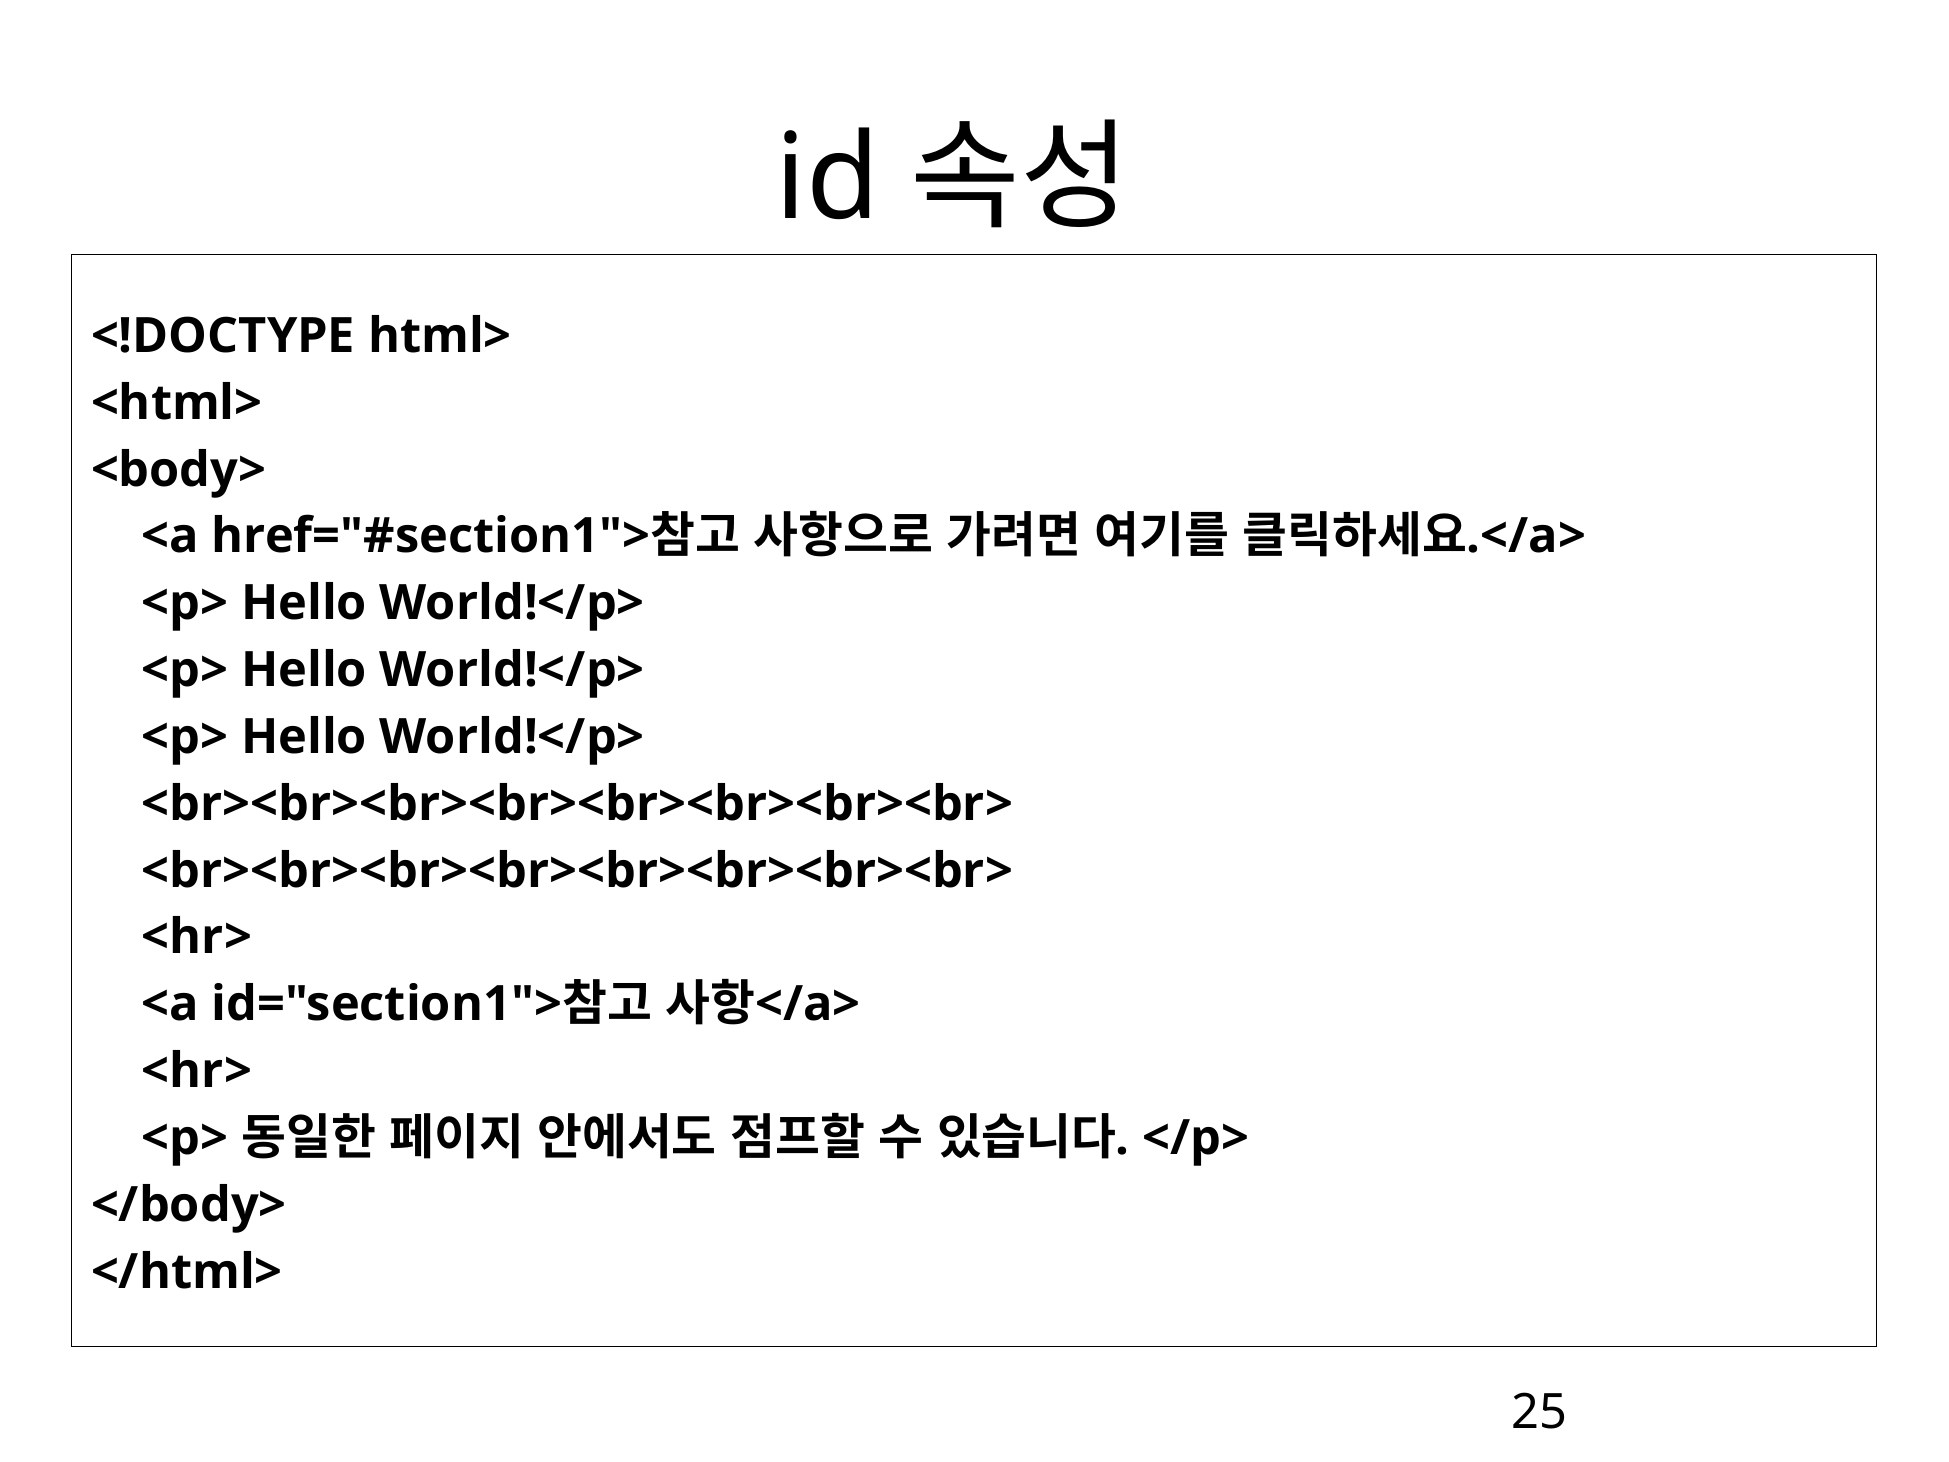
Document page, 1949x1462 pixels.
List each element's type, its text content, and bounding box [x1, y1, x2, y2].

slide_number <숫자> [1496, 1372, 1899, 1462]
title id 속성 [156, 92, 1749, 254]
text_box <!DOCTYPE html> <html> <body> <a href="#section1">참고 사항으로 가려면 여기를 클릭하세요.</a> <p> Hello World!</p> <p> Hello World!</p> <p> Hello World!</p> <br><br><br><br><br><br><br><br> <br><br><br><br><br><br><br><br> <hr> <a id="section1">참고 사항</a> <hr> <p> 동일한 페이지 안에서도 점프할 수 있습니다. </p> </body> </html> [71, 254, 1877, 1347]
